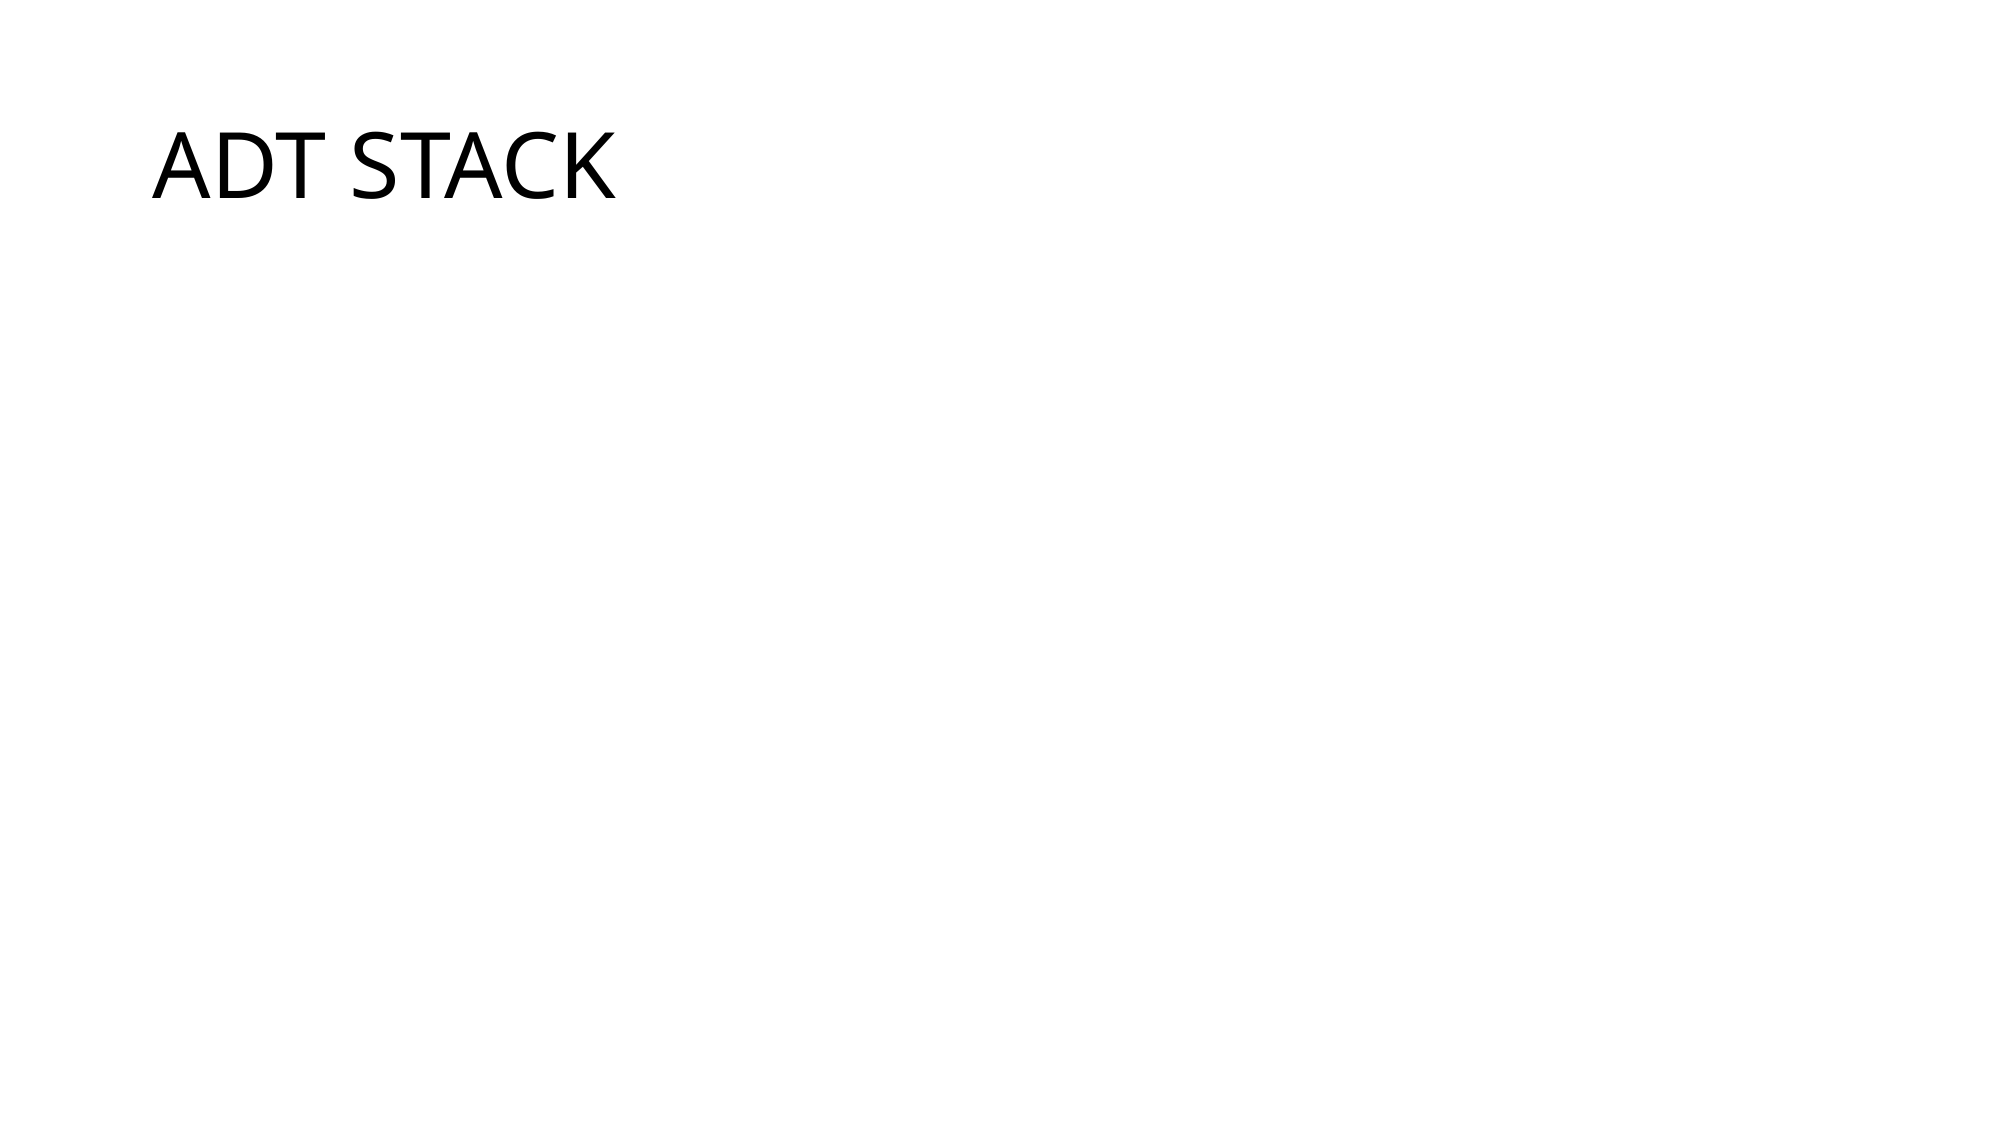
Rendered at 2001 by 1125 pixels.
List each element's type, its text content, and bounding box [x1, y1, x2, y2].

title ADT STACK [137, 59, 1863, 278]
